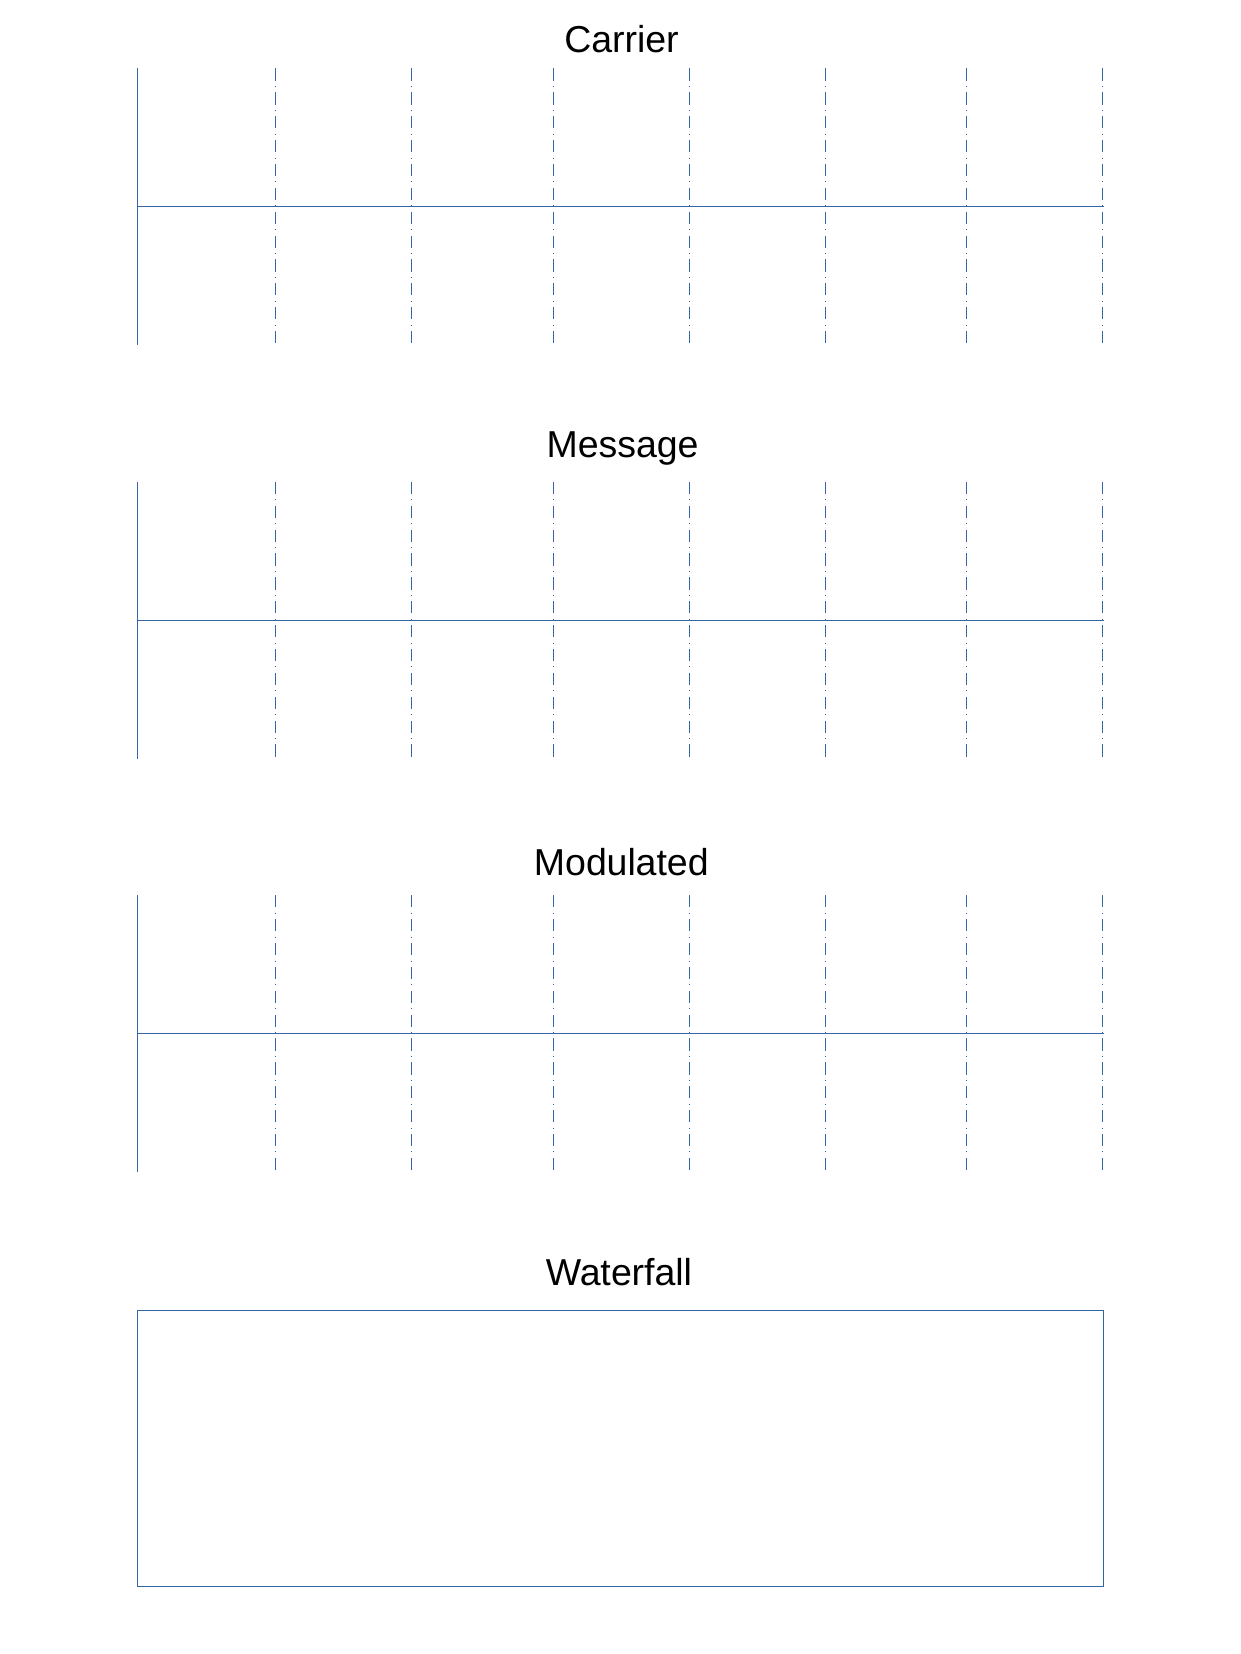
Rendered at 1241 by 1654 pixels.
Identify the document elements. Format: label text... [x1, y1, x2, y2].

text_box Waterfall [531, 1244, 708, 1302]
text_box Modulated [519, 833, 724, 891]
text_box Carrier [549, 10, 699, 68]
text_box Message [531, 415, 714, 473]
